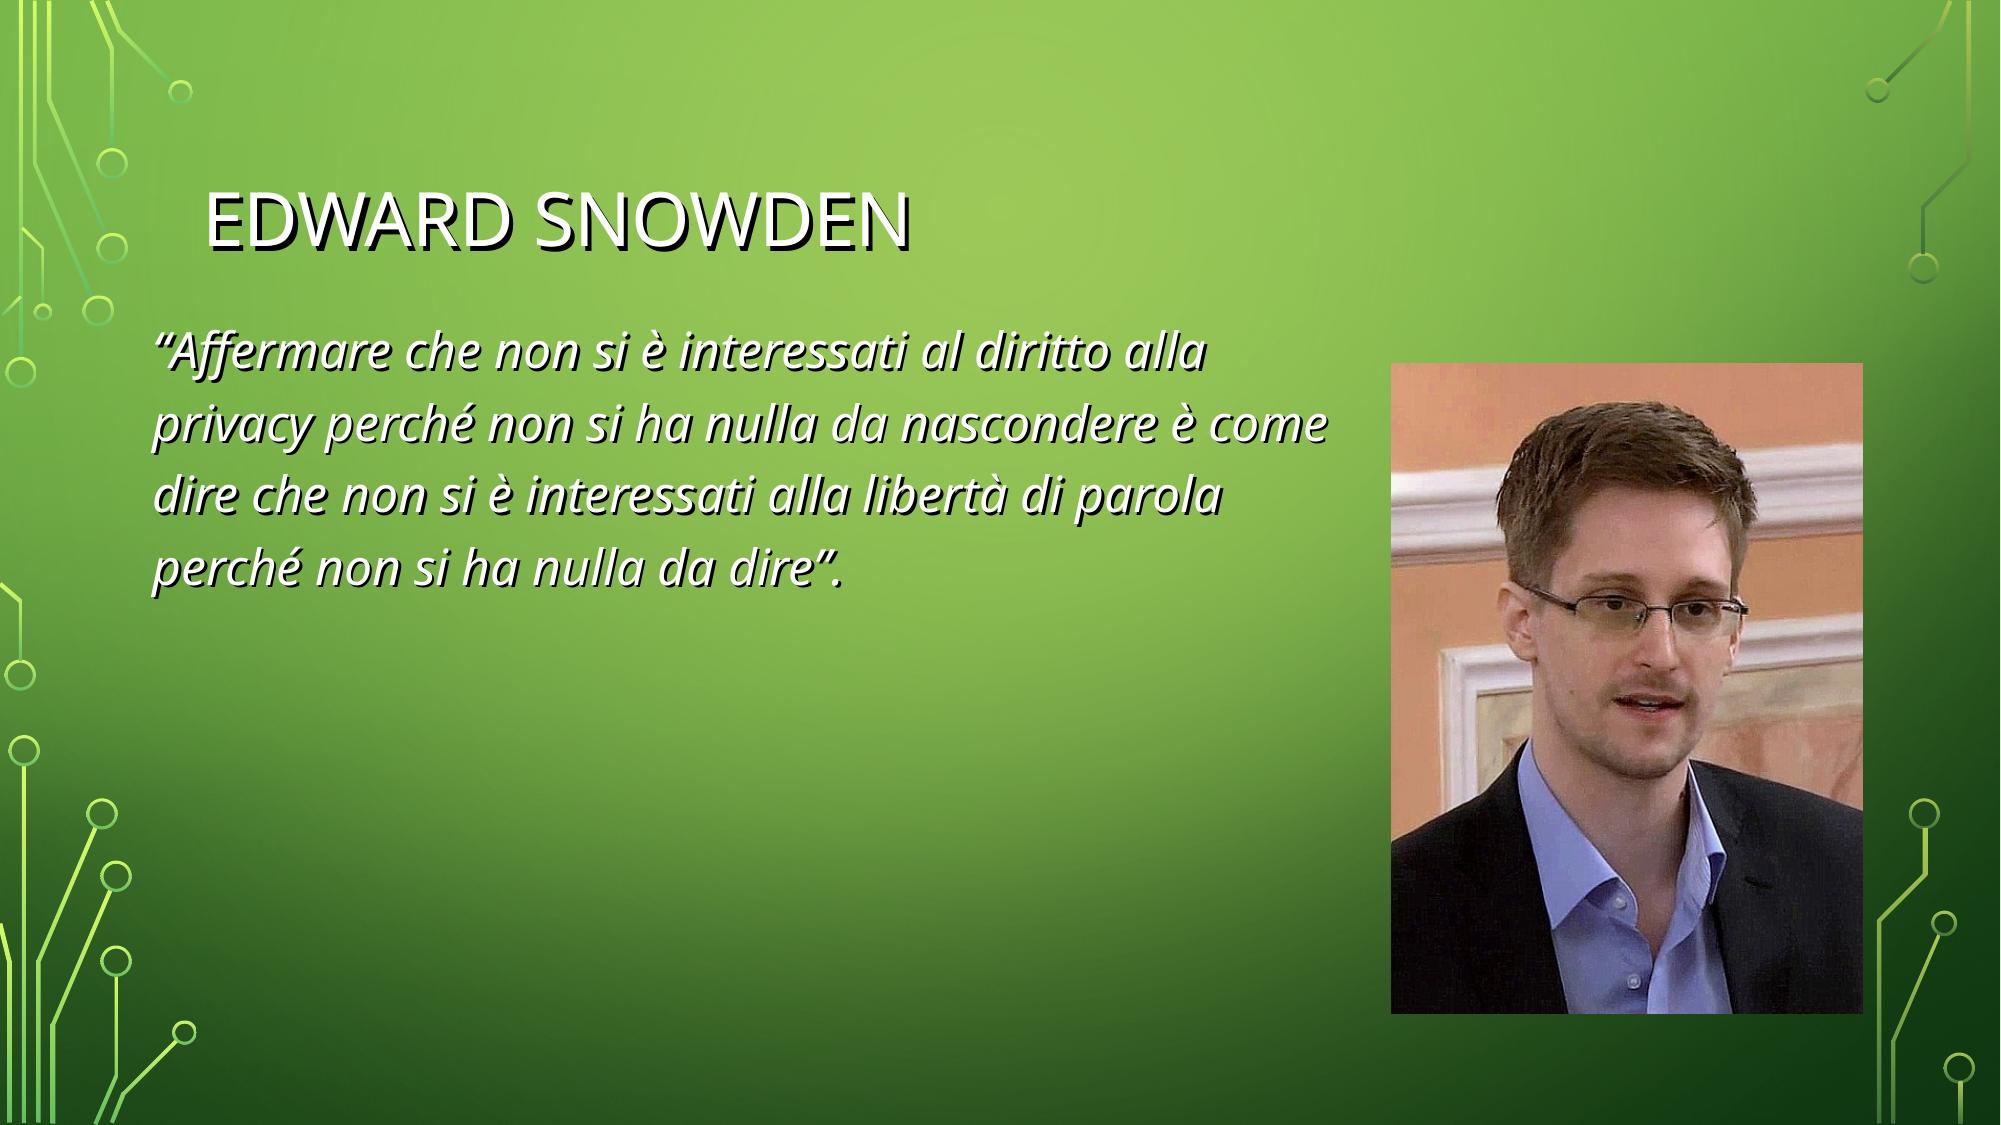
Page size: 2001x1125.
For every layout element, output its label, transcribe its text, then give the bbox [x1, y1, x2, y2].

picture [1391, 363, 1863, 1014]
title Edward Snowden [187, 101, 1813, 344]
list “Affermare che non si è interessati al diritto alla privacy perché non si ha nulla da nascondere è come dire che non si è interessati alla libertà di parola perché non si ha nulla da dire”. [137, 299, 1392, 1014]
